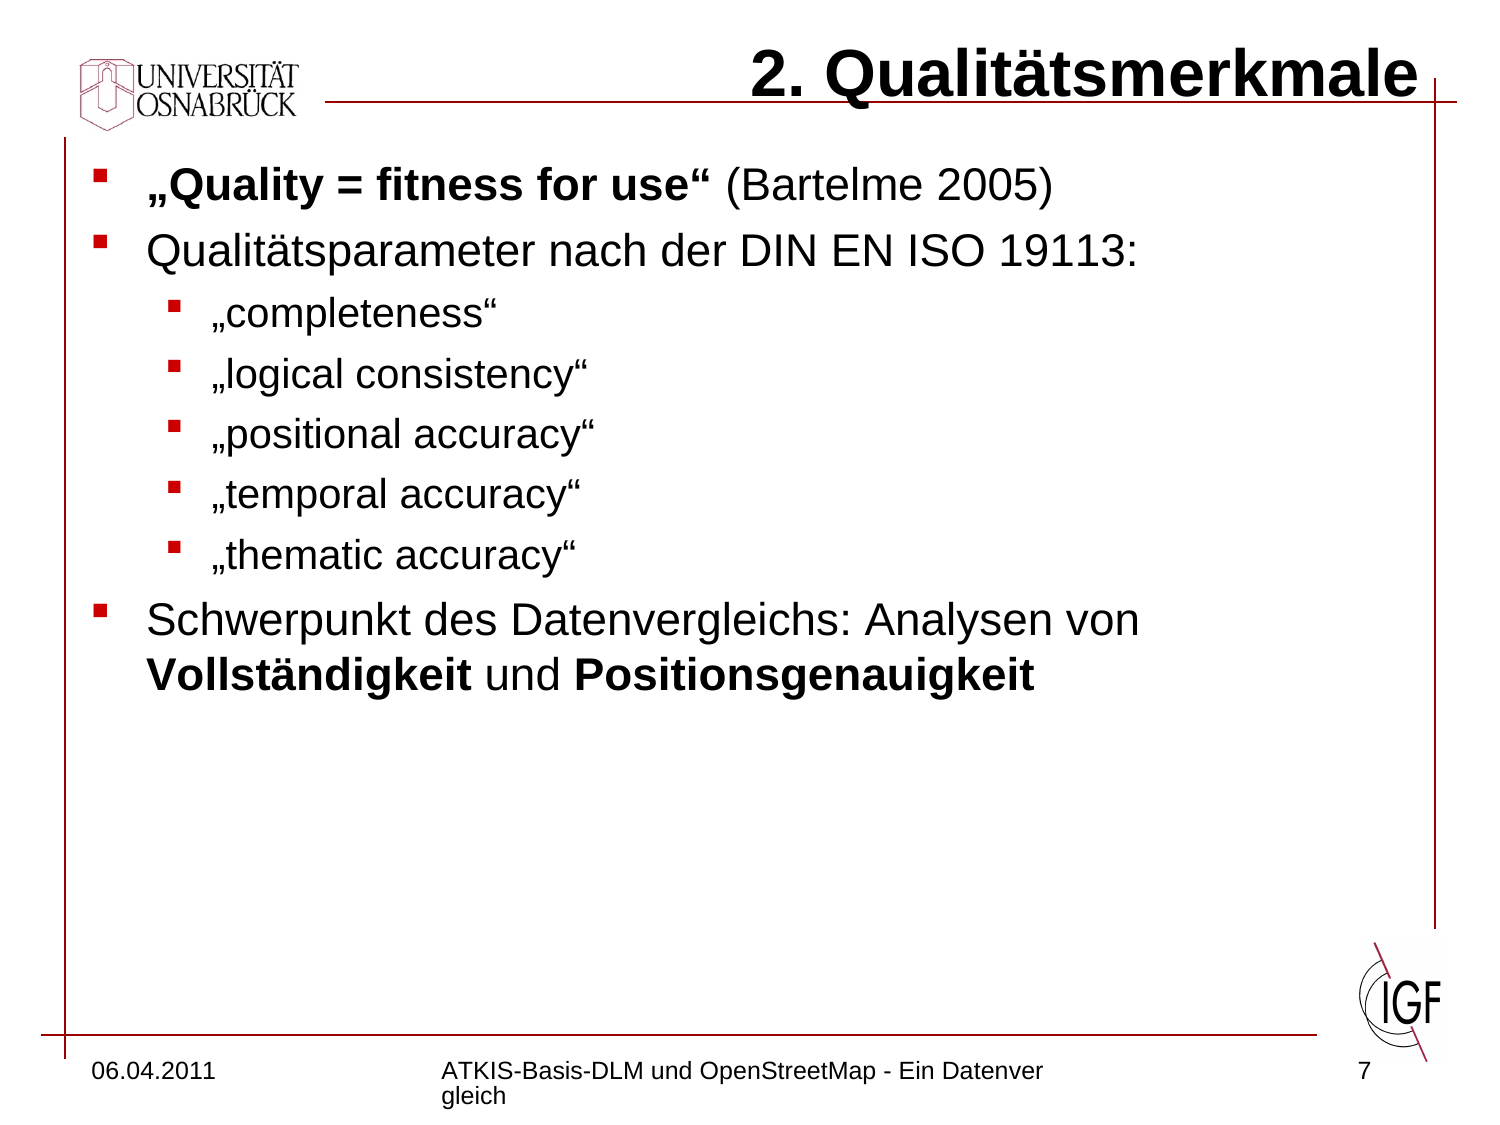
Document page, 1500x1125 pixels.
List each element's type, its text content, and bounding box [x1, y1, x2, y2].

list „Quality = fitness for use“ (Bartelme 2005) Qualitätsparameter nach der DIN EN ISO 19113: „completeness“ „logical consistency“ „positional accuracy“ „temporal accuracy“ „thematic accuracy“ Schwerpunkt des Datenvergleichs: Analysen von Vollständigkeit und Positionsgenauigkeit [75, 146, 1426, 1019]
title 2. Qualitätsmerkmale [460, 18, 1436, 121]
picture [1359, 942, 1448, 1062]
picture [79, 59, 299, 131]
